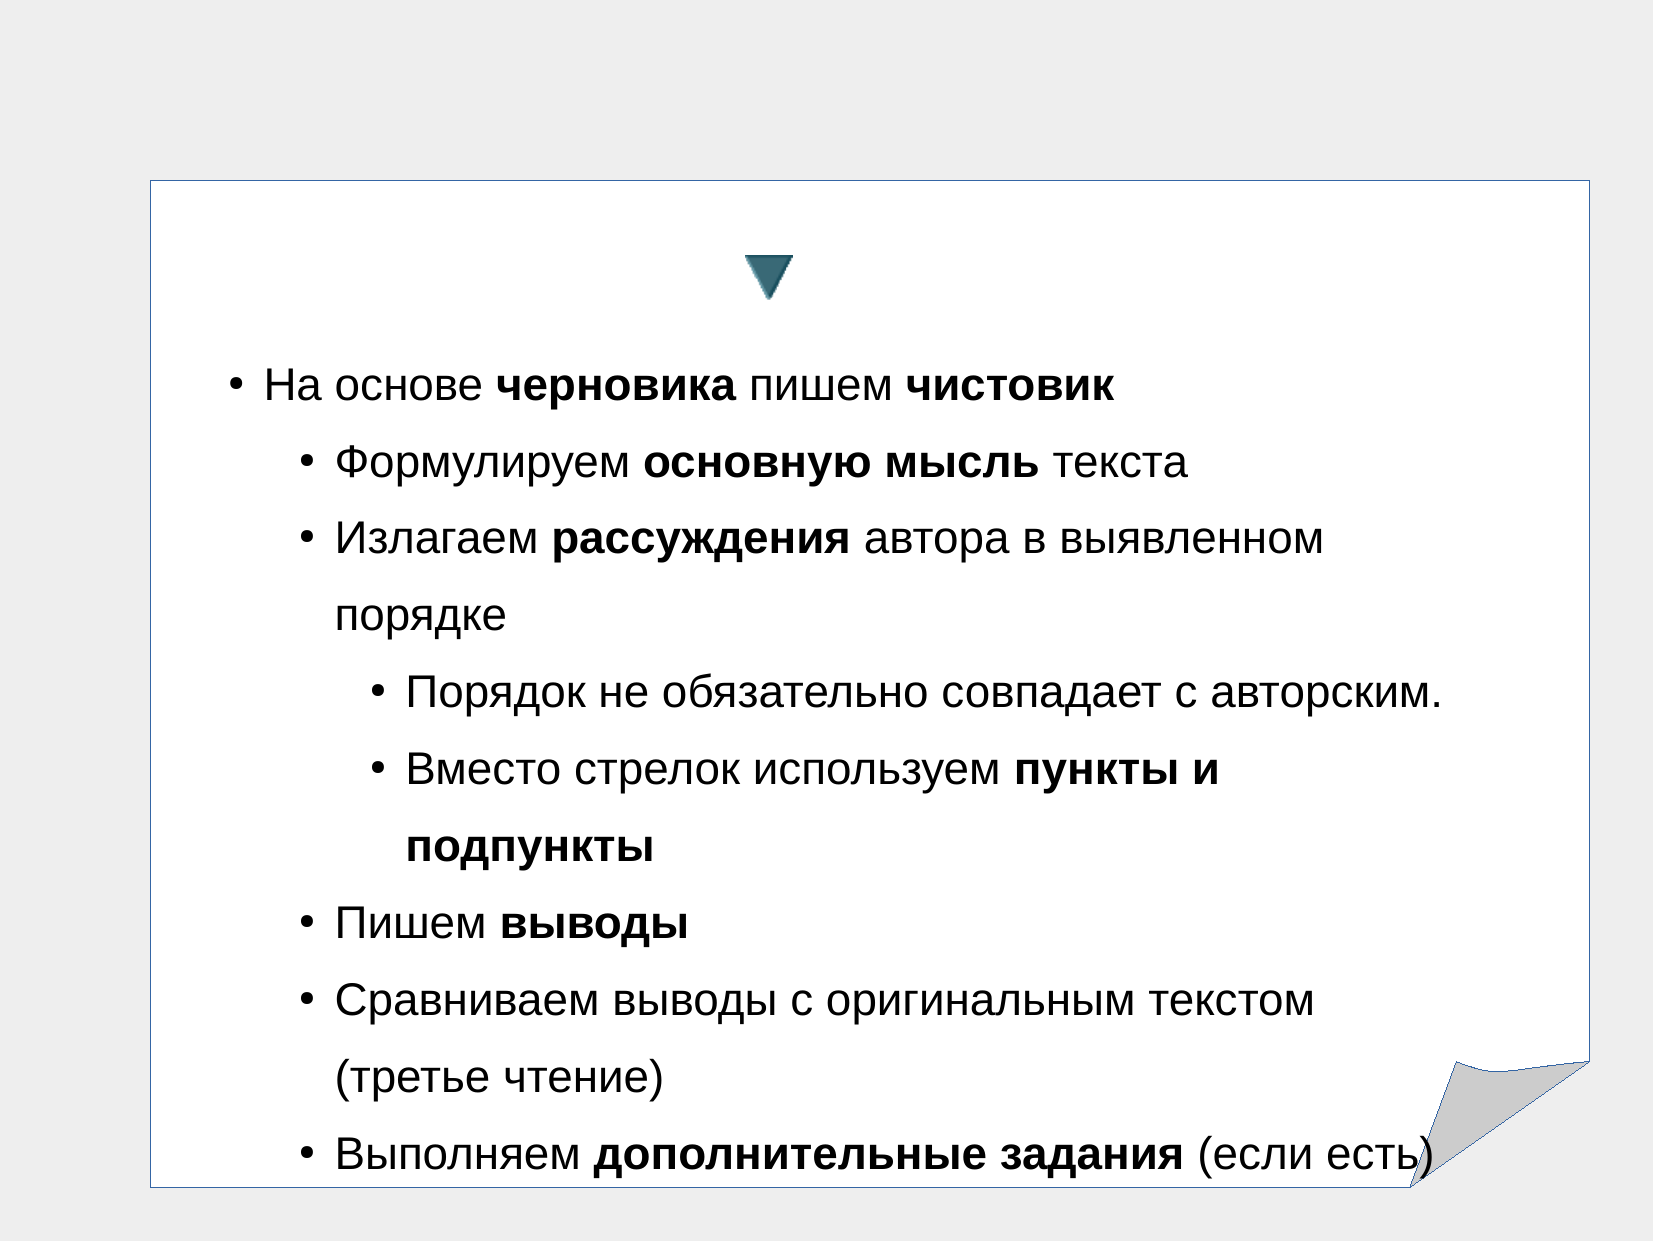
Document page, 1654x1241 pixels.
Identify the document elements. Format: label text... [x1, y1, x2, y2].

text_box [342, 1141, 356, 1151]
text_box [342, 1154, 358, 1166]
picture [745, 255, 793, 303]
text_box [150, 180, 1590, 1188]
subtitle На основе черновика пишем чистовик Формулируем основную мысль текста Излагаем рассуждения автора в выявленном порядке Порядок не обязательно совпадает с авторским. Вместо стрелок используем пункты и подпункты Пишем выводы Сравниваем выводы с оригинальным текстом (третье чтение) Выполняем дополнительные задания (если есть) [228, 281, 1474, 1137]
